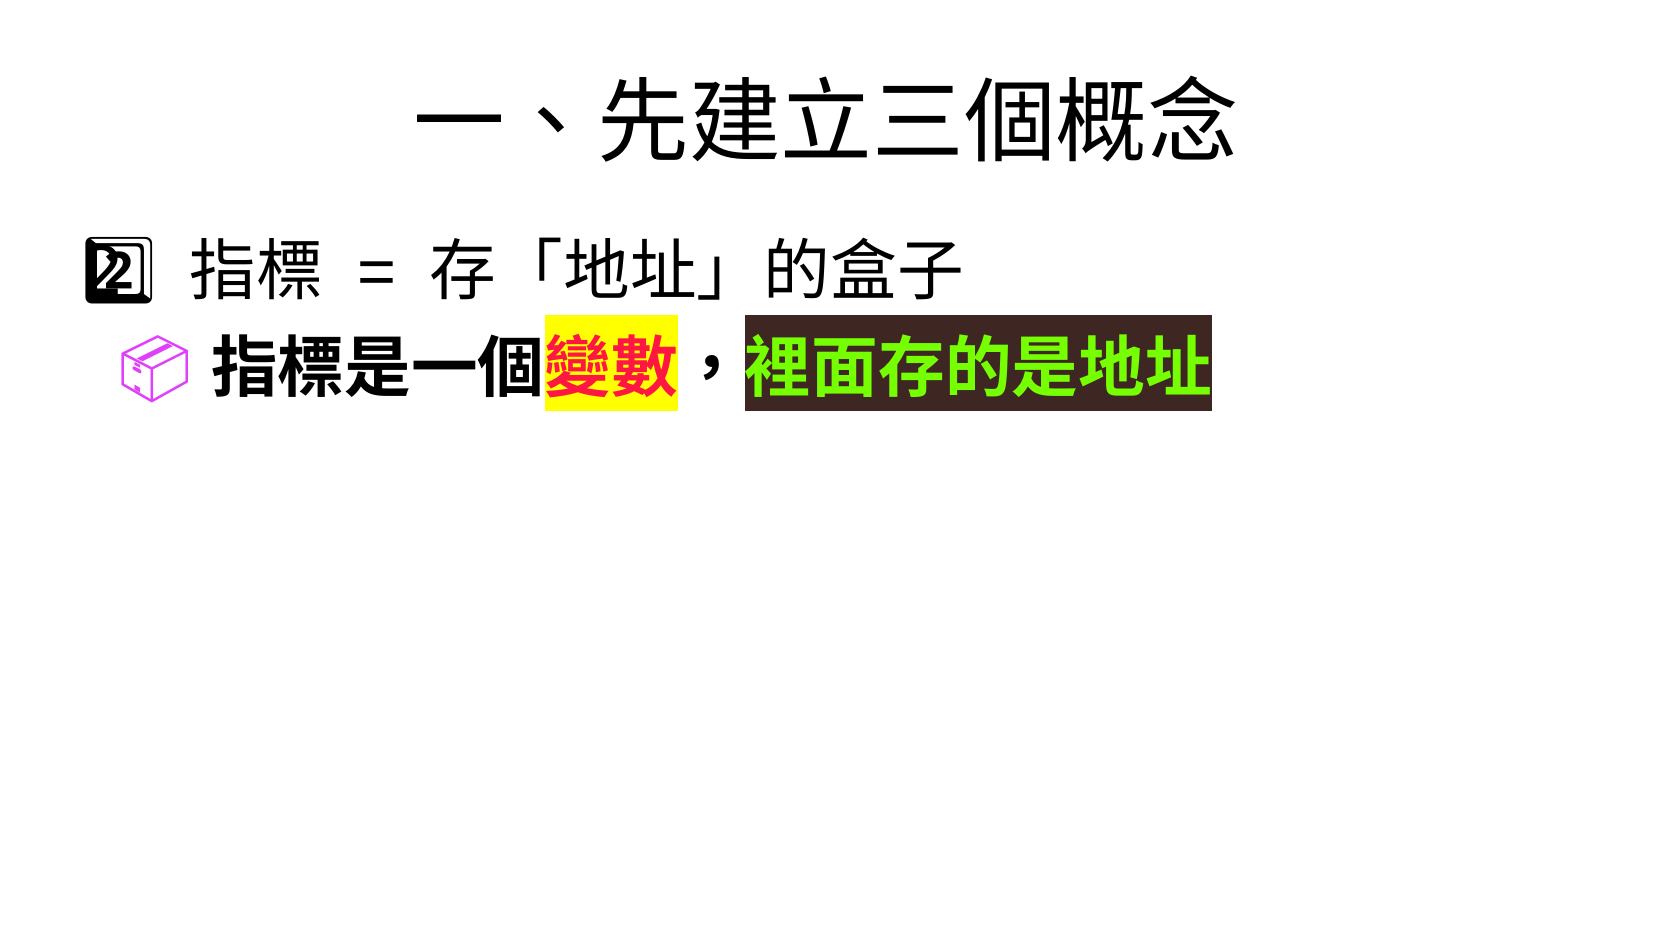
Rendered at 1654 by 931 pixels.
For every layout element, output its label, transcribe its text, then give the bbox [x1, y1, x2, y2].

title 一、先建立三個概念 [82, 37, 1571, 193]
subtitle 2️⃣ 指標 = 存「地址」的盒子 📦📍指標是一個變數，裡面存的是地址 [82, 217, 1571, 758]
